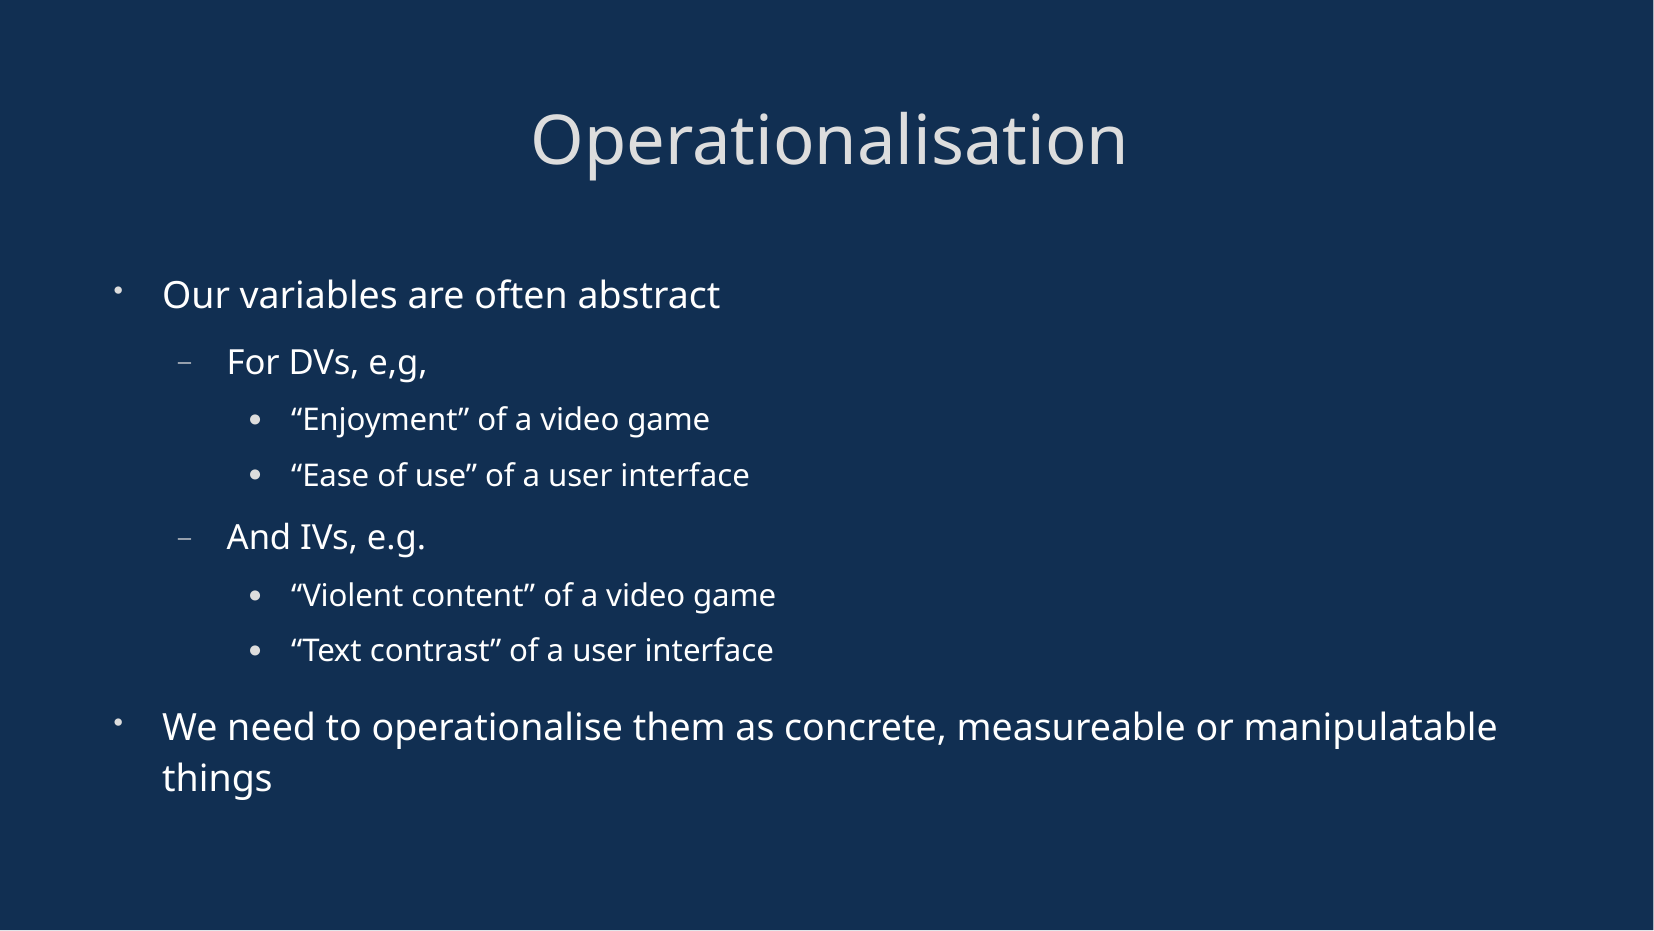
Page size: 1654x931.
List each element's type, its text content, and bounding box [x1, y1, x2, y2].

list Our variables are often abstract For DVs, e,g, “Enjoyment” of a video game “Ease of use” of a user interface And IVs, e.g. “Violent content” of a video game “Text contrast” of a user interface We need to operationalise them as concrete, measureable or manipulatable things [97, 268, 1563, 806]
title Operationalisation [97, 56, 1563, 220]
